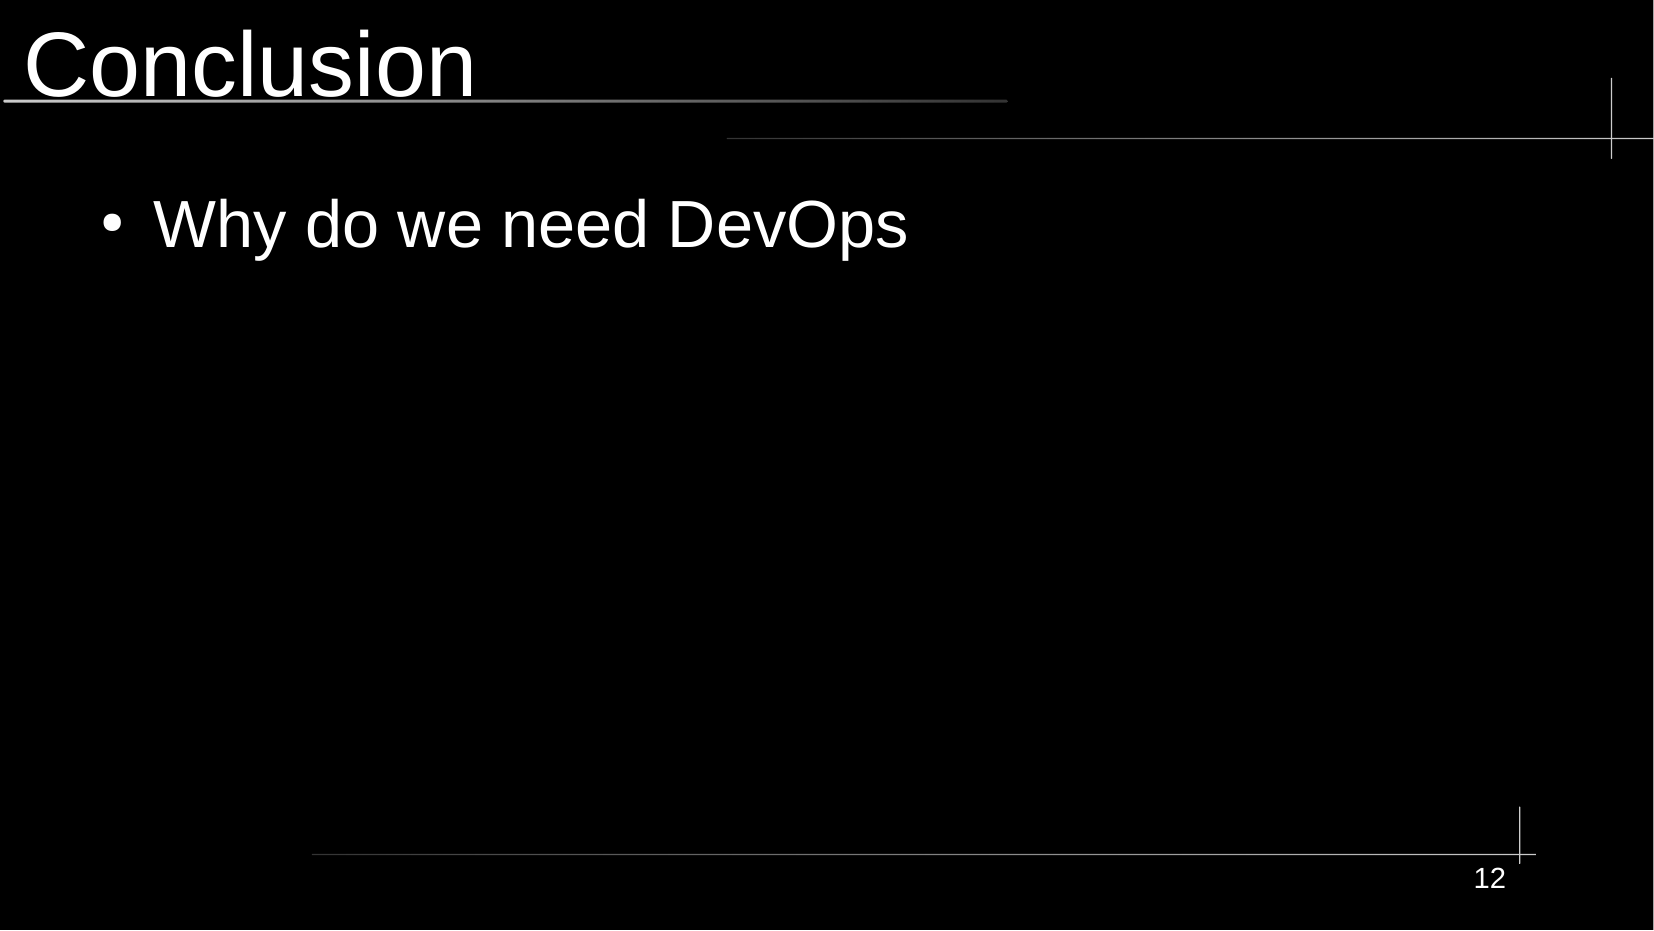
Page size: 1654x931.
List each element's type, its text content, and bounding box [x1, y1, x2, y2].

title Conclusion [23, 11, 1589, 119]
list Why do we need DevOps [82, 187, 1571, 757]
